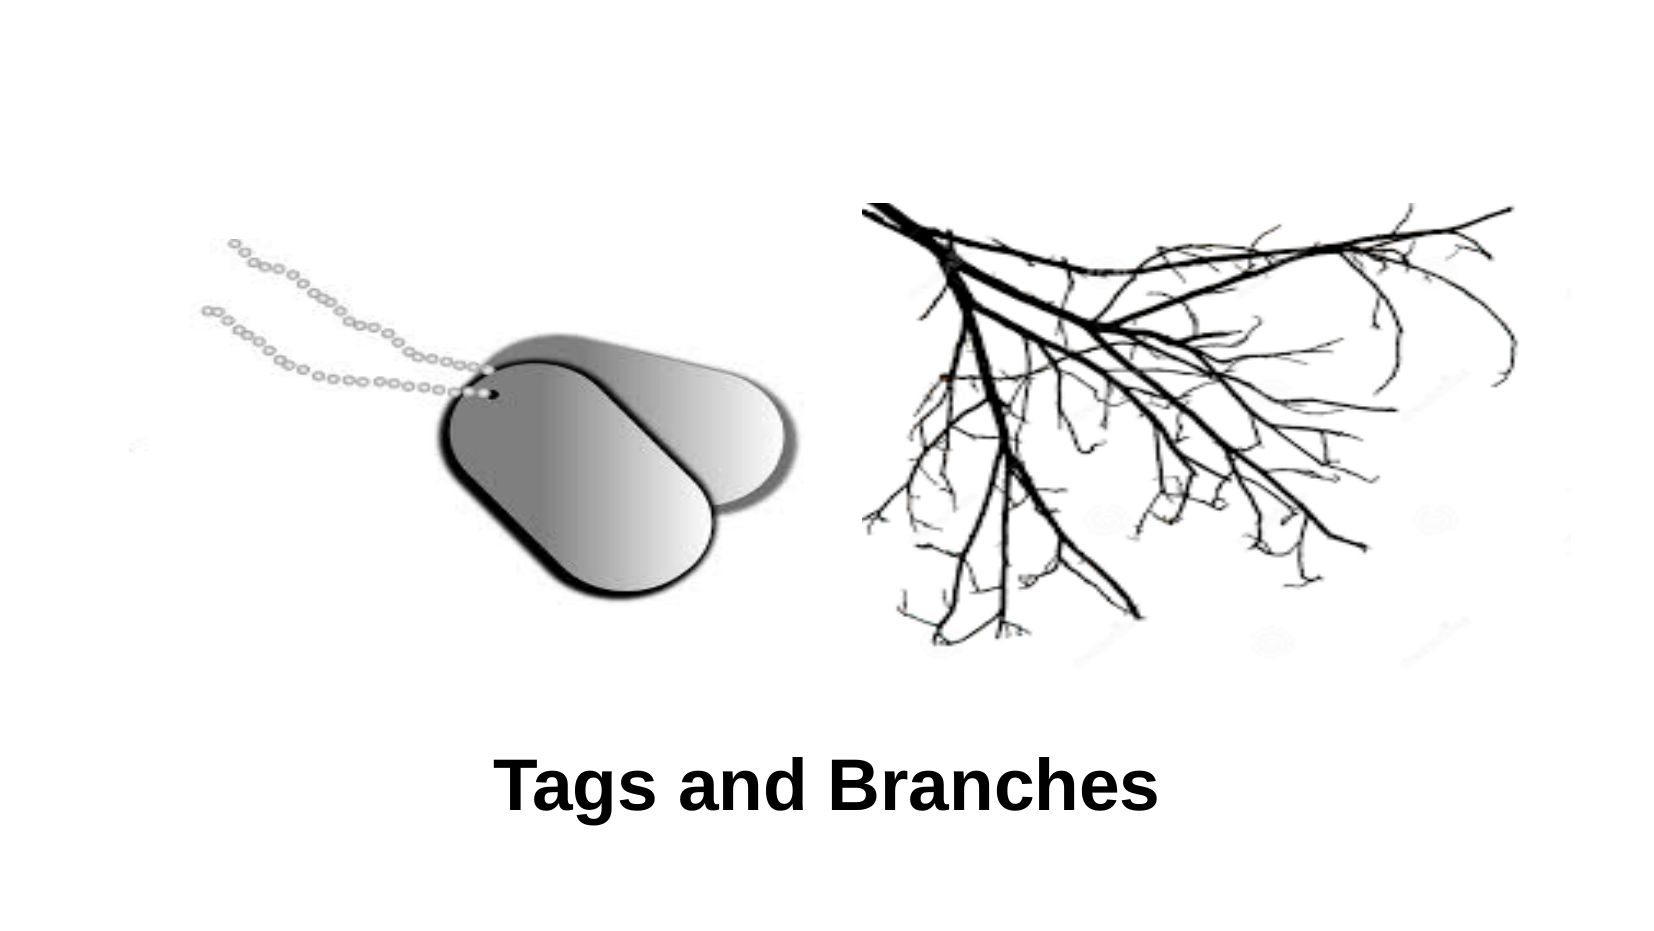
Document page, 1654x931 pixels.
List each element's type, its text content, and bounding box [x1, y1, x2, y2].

title Tags and Branches [268, 725, 1385, 837]
picture [129, 239, 804, 605]
picture [862, 203, 1571, 718]
